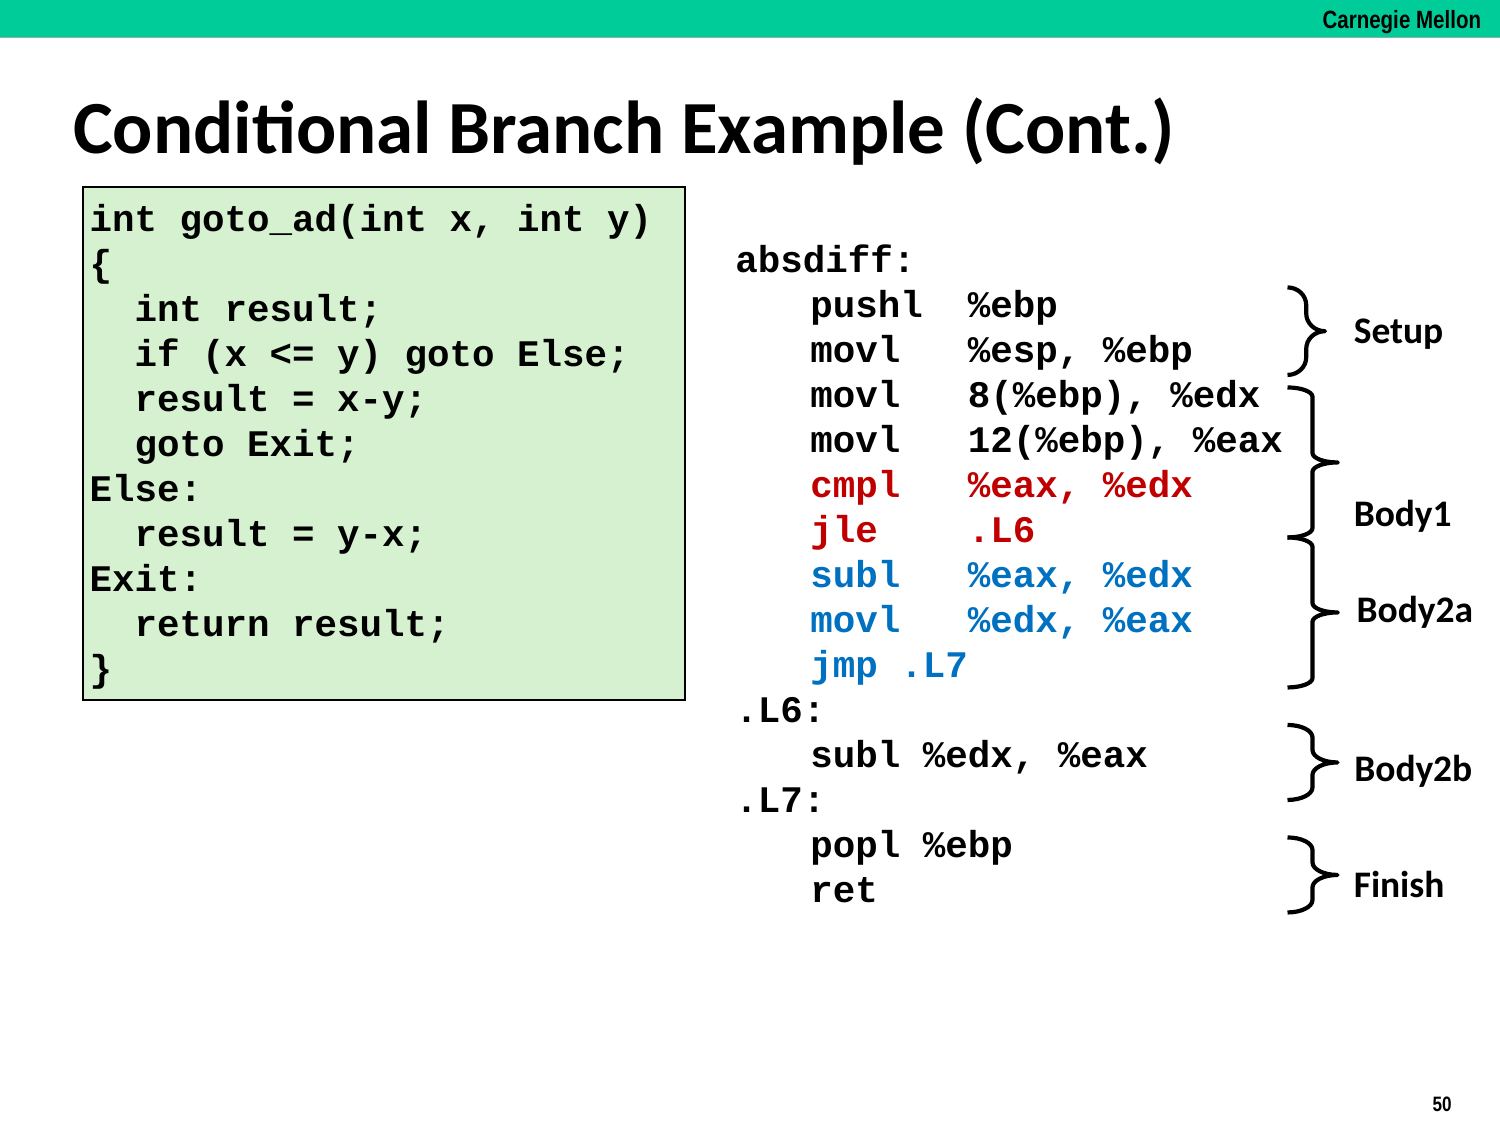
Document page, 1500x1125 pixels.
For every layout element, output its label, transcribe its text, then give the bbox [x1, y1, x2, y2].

text_box Body1 [1347, 482, 1459, 541]
text_box absdiff: pushl %ebp movl %esp, %ebp movl 8(%ebp), %edx movl 12(%ebp), %eax cmpl %eax, %edx jle .L6 subl %eax, %edx movl %edx, %eax jmp .L7 .L6: subl %edx, %eax .L7: popl %ebp ret [729, 229, 1450, 1019]
text_box Setup [1347, 299, 1450, 358]
text_box Body2a [1350, 579, 1480, 637]
title Conditional Branch Example (Cont.) [58, 71, 1304, 197]
text_box int goto_ad(int x, int y) { int result; if (x <= y) goto Else; result = x-y; goto Exit; Else: result = y-x; Exit: return result; } [83, 187, 686, 700]
text_box Finish [1347, 854, 1451, 912]
text_box Body2b [1348, 737, 1479, 796]
text_box Carnegie Mellon [1322, 3, 1500, 33]
